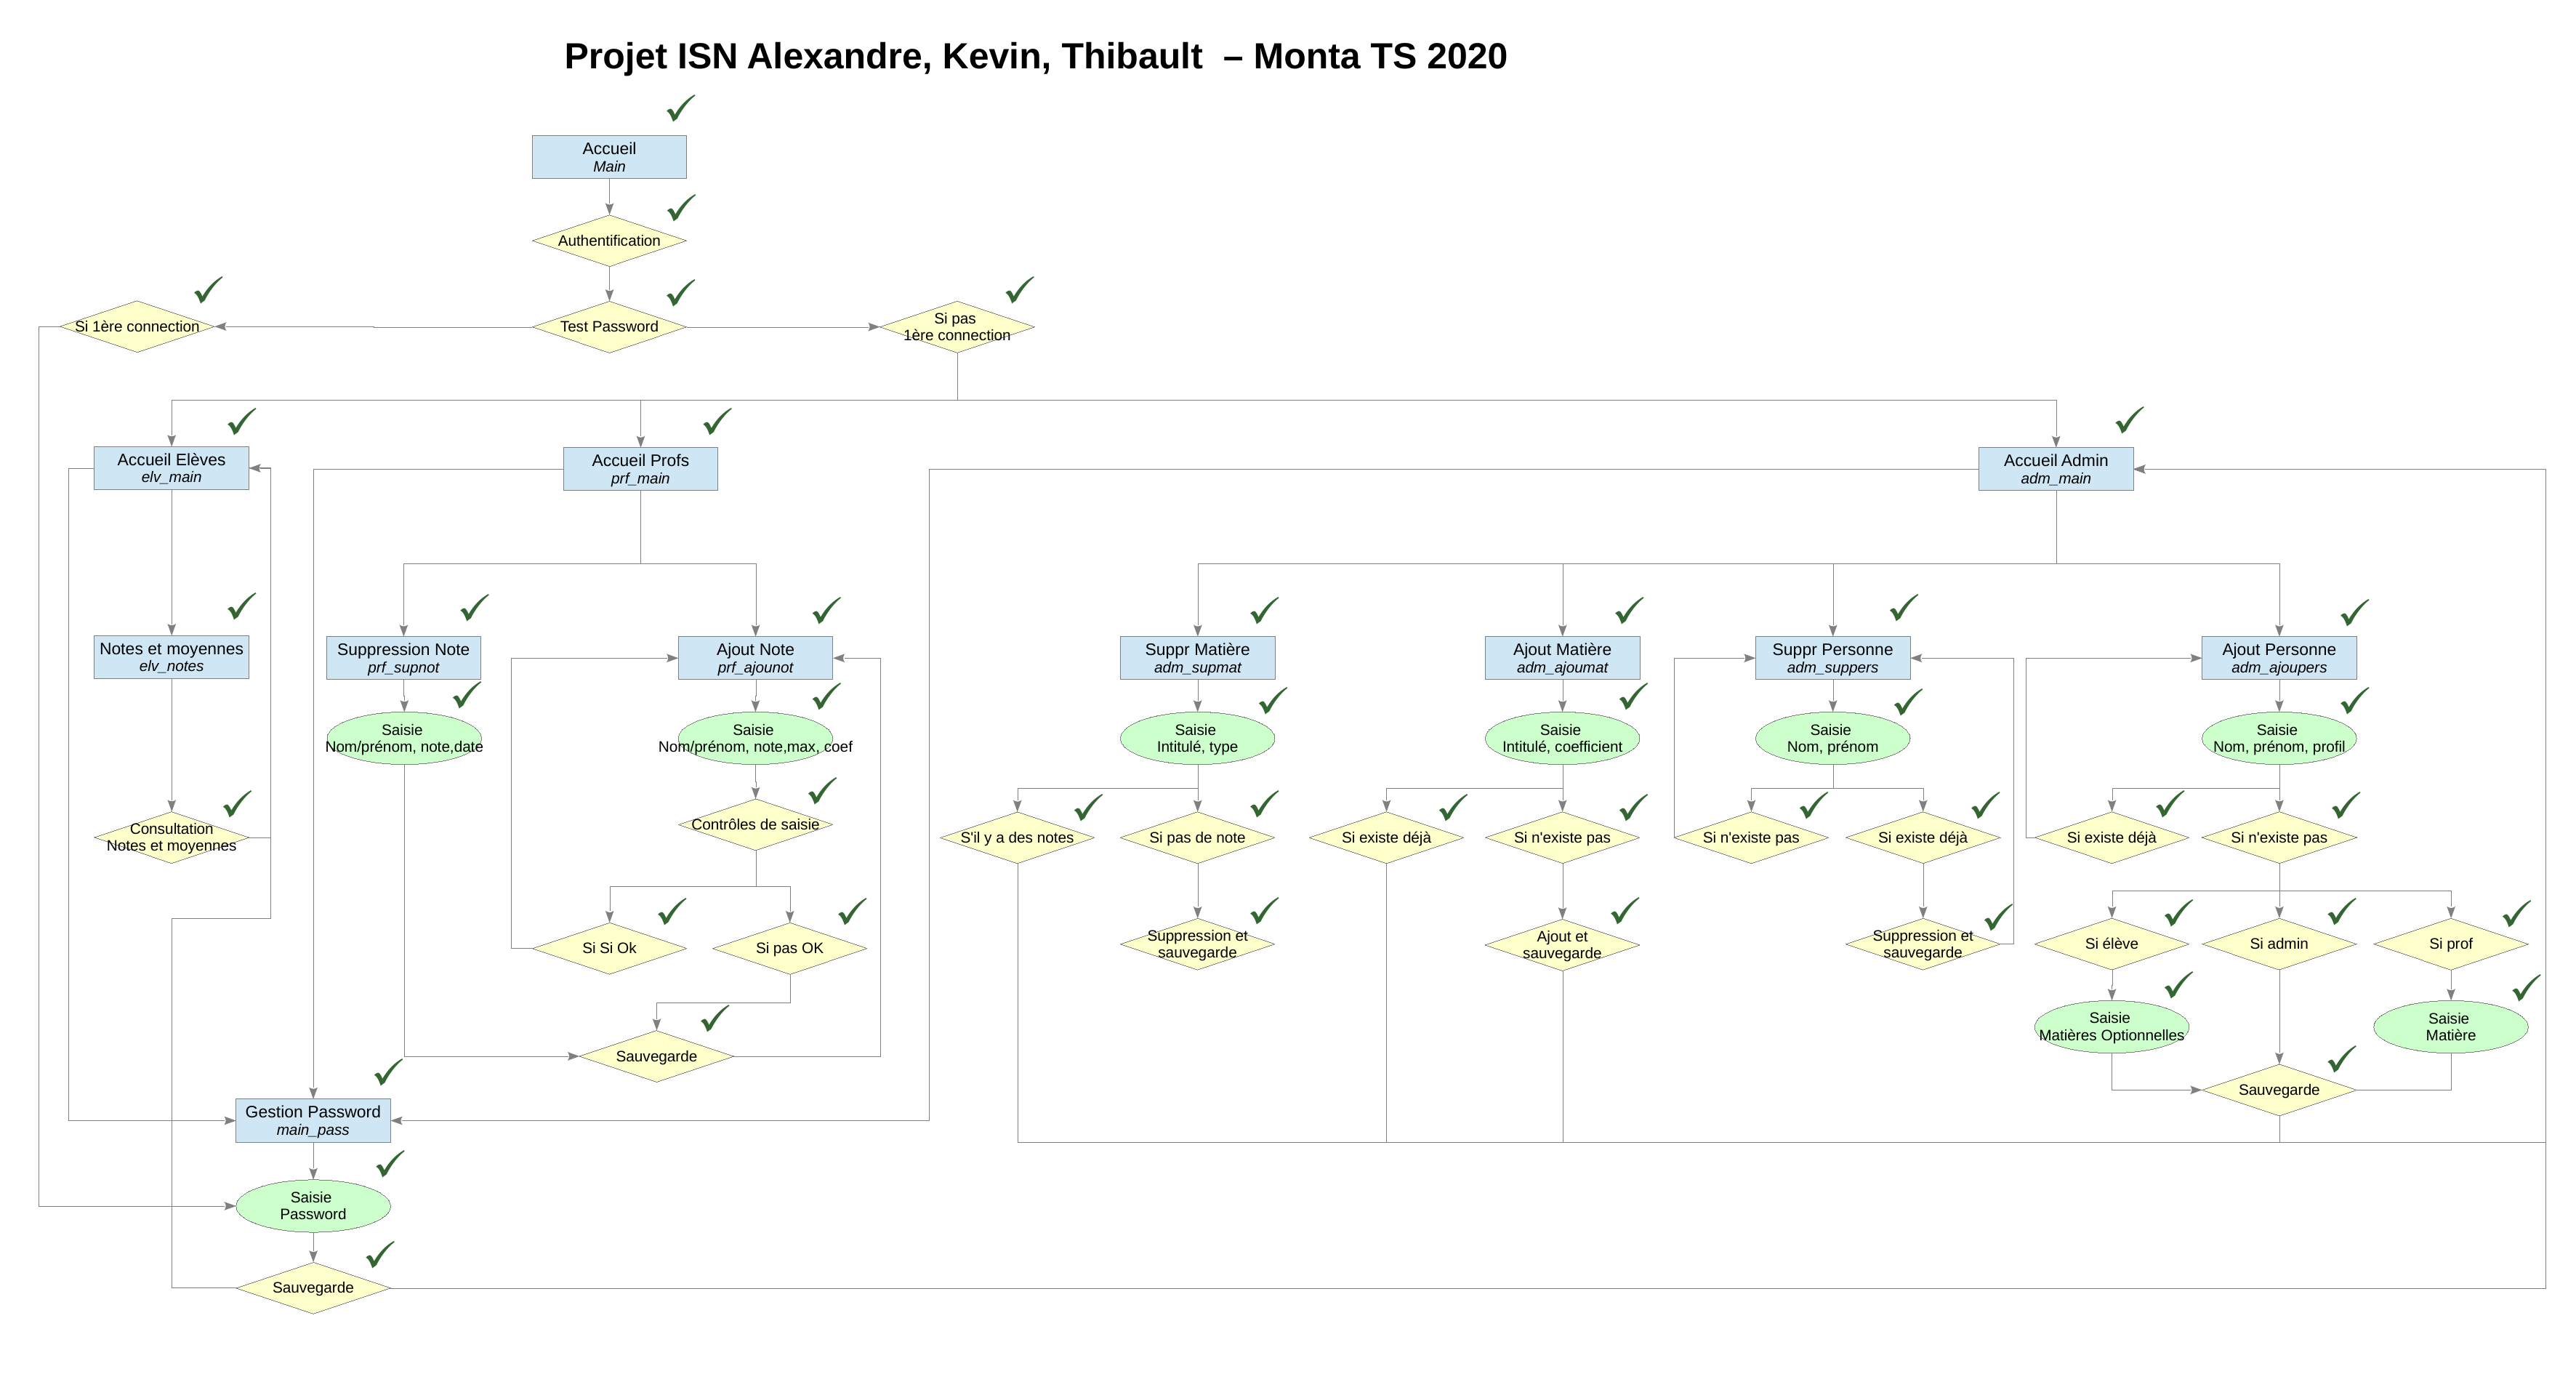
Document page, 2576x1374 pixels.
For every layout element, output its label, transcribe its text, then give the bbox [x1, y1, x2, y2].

text_box S'il y a des notes [940, 812, 1060, 864]
text_box Sauvegarde [579, 1030, 719, 1082]
text_box  [360, 1056, 403, 1115]
text_box  [209, 788, 252, 846]
text_box  [213, 406, 257, 465]
text_box  [794, 775, 837, 834]
text_box  [352, 1239, 395, 1297]
text_box  [2141, 788, 2185, 846]
text_box  [1244, 685, 1288, 743]
text_box Si élève [2034, 918, 2156, 970]
text_box  [798, 595, 842, 654]
text_box  [180, 275, 224, 333]
text_box Suppr Personne adm_suppers [1755, 636, 1911, 680]
text_box Si pas OK [712, 923, 851, 975]
text_box Accueil Profs prf_main [563, 447, 718, 491]
text_box  [1236, 895, 1279, 954]
text_box  [1970, 901, 2013, 960]
text_box Notes et moyennes elv_notes [94, 635, 249, 679]
text_box Ajout et sauvegarde [1485, 919, 1614, 971]
text_box  [1060, 792, 1103, 851]
text_box  [798, 680, 842, 739]
text_box  [2317, 790, 2362, 848]
text_box Saisie Intitulé, coefficient [1485, 712, 1640, 765]
text_box  [1957, 790, 2000, 848]
text_box  [1785, 790, 1829, 848]
text_box Si prof [2373, 918, 2491, 971]
text_box Suppression Note prf_supnot [326, 636, 481, 680]
text_box  [1601, 595, 1644, 653]
text_box Projet ISN Alexandre, Kevin, Thibault – Monta TS 2020 [553, 30, 1567, 83]
text_box  [1236, 788, 1279, 846]
text_box Saisie Nom, prénom, profil [2202, 712, 2355, 765]
text_box  [643, 896, 687, 954]
text_box Ajout Matière adm_ajoumat [1485, 636, 1641, 680]
text_box  [991, 275, 1035, 333]
text_box Saisie Nom/prénom, note,max, coef [678, 712, 833, 765]
text_box  [1605, 680, 1649, 739]
text_box  [689, 406, 733, 465]
text_box Saisie Nom, prénom [1755, 712, 1908, 765]
text_box Si pas de note [1120, 811, 1249, 864]
text_box Saisie Matière [2373, 1000, 2528, 1053]
text_box Si n'existe pas [1485, 811, 1605, 864]
text_box Saisie Intitulé, type [1120, 712, 1274, 765]
text_box  [2101, 404, 2145, 462]
text_box  [2314, 1043, 2357, 1090]
text_box Sauvegarde [236, 1262, 364, 1314]
text_box  [446, 592, 490, 651]
text_box  [1875, 592, 1919, 651]
text_box  [2498, 973, 2542, 1031]
text_box  [2314, 896, 2357, 954]
text_box Si 1ère connection [60, 300, 196, 353]
text_box  [2488, 898, 2532, 957]
text_box  [2150, 969, 2194, 1028]
text_box Saisie Password [236, 1179, 391, 1233]
text_box  [824, 896, 867, 954]
text_box Si existe déjà [1846, 811, 1971, 864]
text_box  [653, 192, 696, 251]
text_box Authentification [532, 214, 656, 267]
text_box  [686, 1003, 730, 1061]
text_box  [1880, 686, 1923, 745]
text_box Test Password [532, 301, 662, 353]
text_box Suppression et sauvegarde [1120, 918, 1246, 971]
text_box  [1236, 595, 1279, 653]
text_box Accueil Main [532, 135, 687, 179]
text_box Si n'existe pas [1675, 811, 1799, 864]
text_box Sauvegarde [2202, 1064, 2357, 1116]
text_box  [2325, 1090, 2357, 1101]
text_box Suppression et sauvegarde [1846, 918, 1970, 971]
text_box  [2150, 897, 2194, 955]
text_box Si pas 1ère connection [880, 301, 996, 353]
text_box Si Si Ok [533, 923, 671, 975]
text_box Ajout Note prf_ajounot [678, 636, 833, 680]
text_box Si existe déjà [2034, 811, 2164, 864]
text_box  [1596, 895, 1640, 954]
text_box  [1605, 792, 1649, 851]
text_box Gestion Password main_pass [236, 1098, 391, 1143]
text_box  [2326, 597, 2370, 655]
text_box Contrôles de saisie [678, 798, 833, 851]
text_box Saisie Nom/prénom, note,date [327, 712, 482, 765]
text_box  [438, 679, 482, 738]
text_box Accueil Admin adm_main [1979, 447, 2134, 491]
text_box  [652, 92, 696, 150]
text_box Consultation Notes et moyennes [94, 811, 210, 864]
text_box Accueil Elèves elv_main [94, 446, 249, 490]
text_box  [652, 277, 696, 335]
text_box Si n'existe pas [2202, 811, 2325, 864]
text_box  [2326, 685, 2370, 744]
text_box  [1425, 792, 1468, 851]
text_box Ajout Personne adm_ajoupers [2202, 636, 2357, 680]
text_box Si existe déjà [1309, 811, 1425, 864]
text_box Si admin [2202, 918, 2327, 970]
text_box Saisie Matières Optionnelles [2034, 1000, 2189, 1053]
text_box  [362, 1148, 406, 1206]
text_box  [213, 590, 257, 649]
text_box Suppr Matière adm_supmat [1120, 636, 1276, 680]
